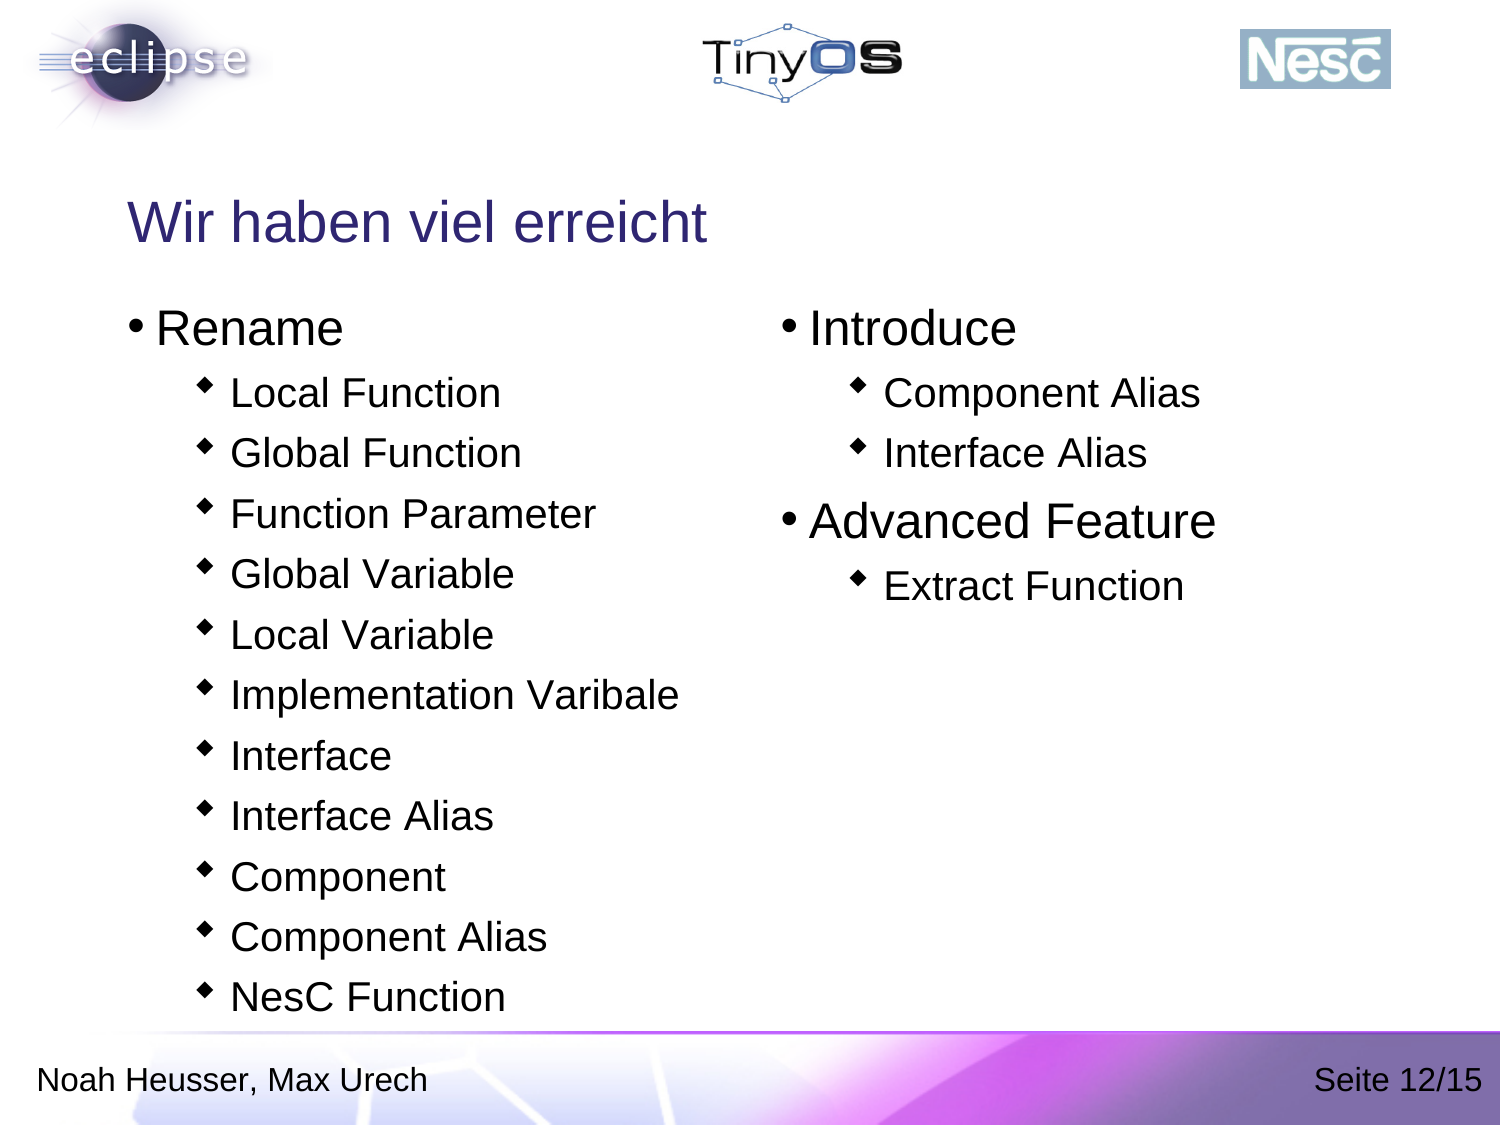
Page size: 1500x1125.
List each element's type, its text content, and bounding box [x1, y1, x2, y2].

list Introduce Component Alias Interface Alias Advanced Feature Extract Function [765, 287, 1388, 1030]
picture [23, 0, 273, 130]
picture [0, 1031, 1500, 1125]
picture [1240, 29, 1391, 89]
picture [696, 23, 904, 103]
list Rename Local Function Global Function Function Parameter Global Variable Local Variable Implementation Varibale Interface Interface Alias Component Component Alias NesC Function [112, 287, 735, 1030]
title Wir haben viel erreicht [112, 133, 1388, 305]
